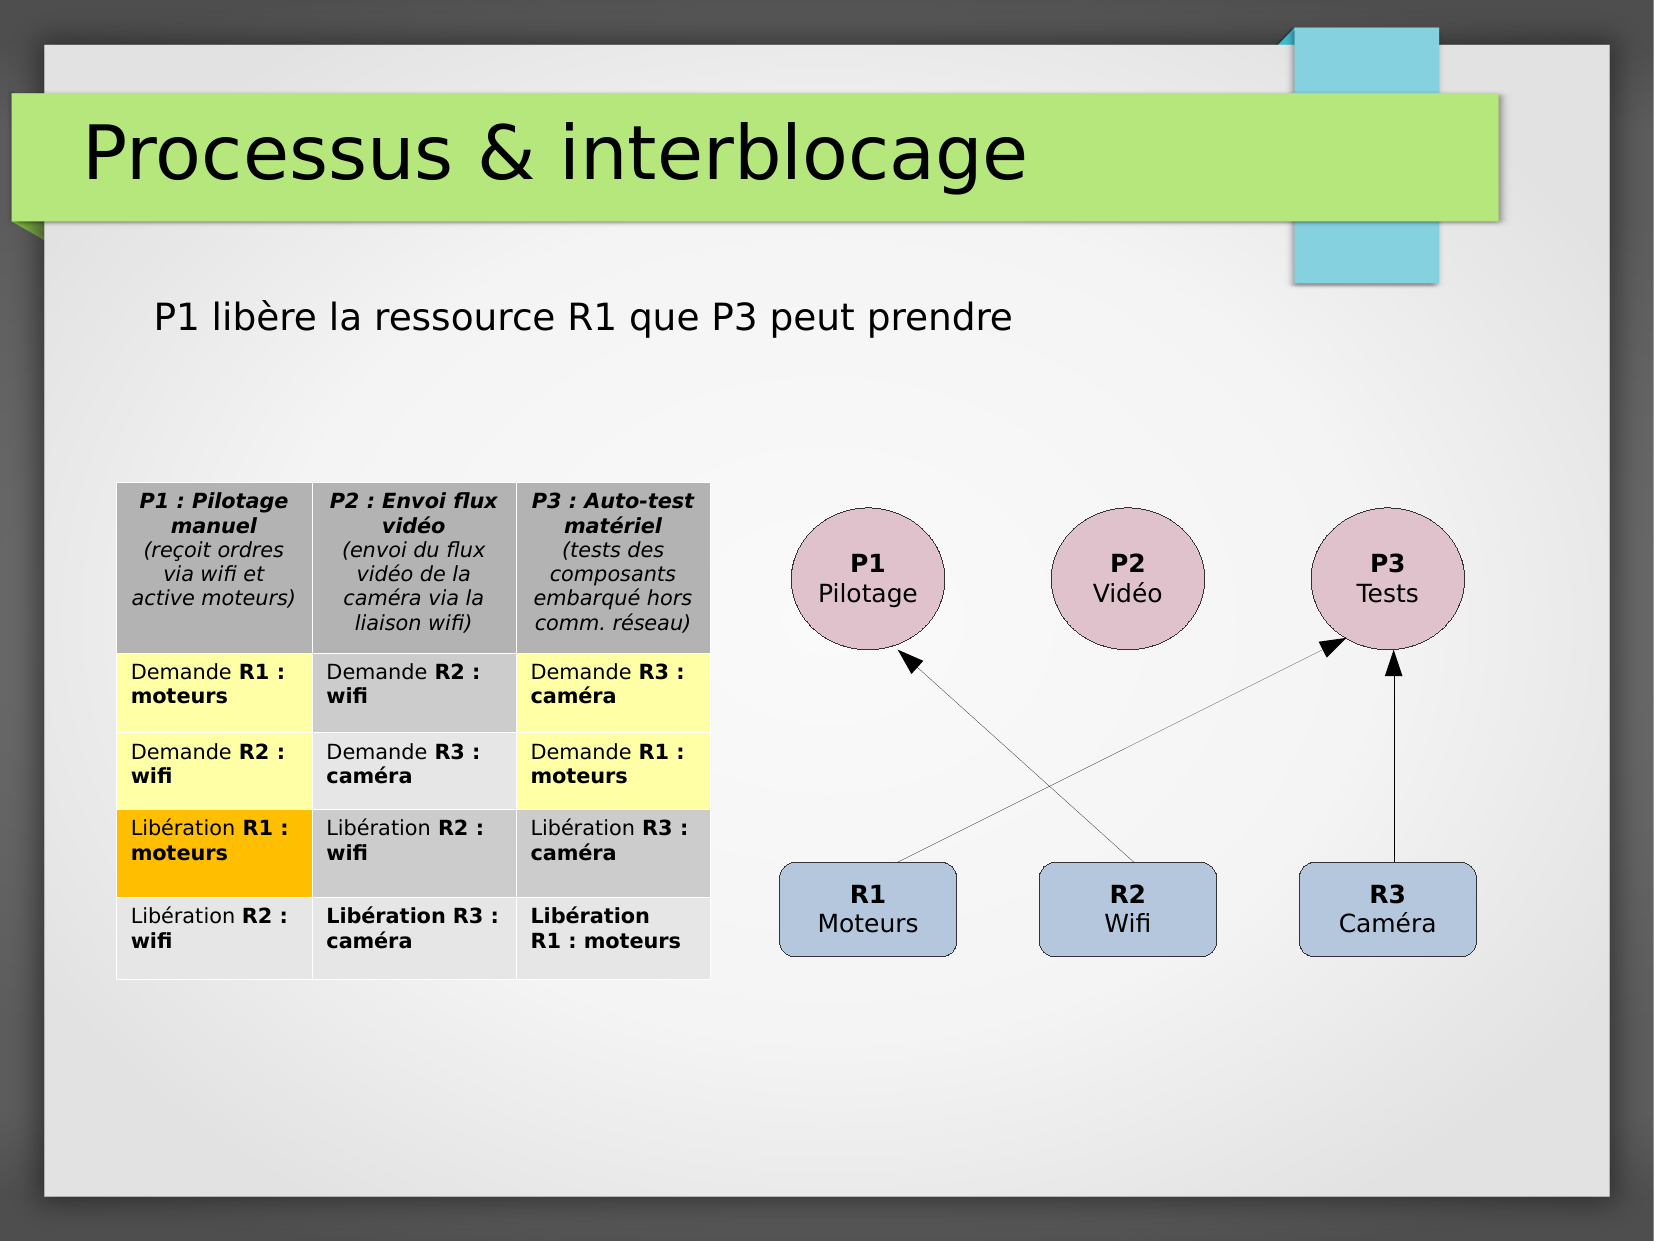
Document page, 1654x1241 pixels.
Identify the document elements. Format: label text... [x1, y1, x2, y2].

table_cell Libération R1 : moteurs [517, 898, 710, 979]
table_cell Demande R3 : caméra [517, 654, 710, 732]
picture [0, 0, 1654, 1241]
text_box R3 Caméra [1299, 862, 1477, 957]
table_cell Demande R1 : moteurs [117, 654, 312, 732]
table_cell Libération R2 : wifi [313, 810, 516, 897]
table_header P1 : Pilotage manuel (reçoit ordres via wifi et active moteurs) [117, 483, 312, 653]
text_box R1 Moteurs [779, 862, 957, 957]
table_cell Demande R3 : caméra [313, 733, 516, 809]
table_cell Libération R2 : wifi [117, 898, 312, 979]
text_box R2 Wifi [1039, 862, 1217, 957]
table_cell Libération R3 : caméra [313, 898, 516, 979]
table_cell Libération R3 : caméra [517, 810, 710, 897]
list P1 libère la ressource R1 que P3 peut prendre [82, 295, 1571, 449]
text_box P1 Pilotage [791, 507, 945, 650]
text_box P2 Vidéo [1051, 507, 1205, 650]
title Processus & interblocage [82, 94, 1264, 213]
table_cell Demande R1 : moteurs [517, 733, 710, 809]
table_cell Demande R2 : wifi [313, 654, 516, 732]
table_header P2 : Envoi flux vidéo (envoi du flux vidéo de la caméra via la liaison wifi) [313, 483, 516, 653]
table_cell Libération R1 : moteurs [117, 810, 312, 897]
table_header P3 : Auto-test matériel (tests des composants embarqué hors comm. réseau) [517, 483, 710, 653]
text_box P3 Tests [1311, 507, 1465, 650]
table_cell Demande R2 : wifi [117, 733, 312, 809]
